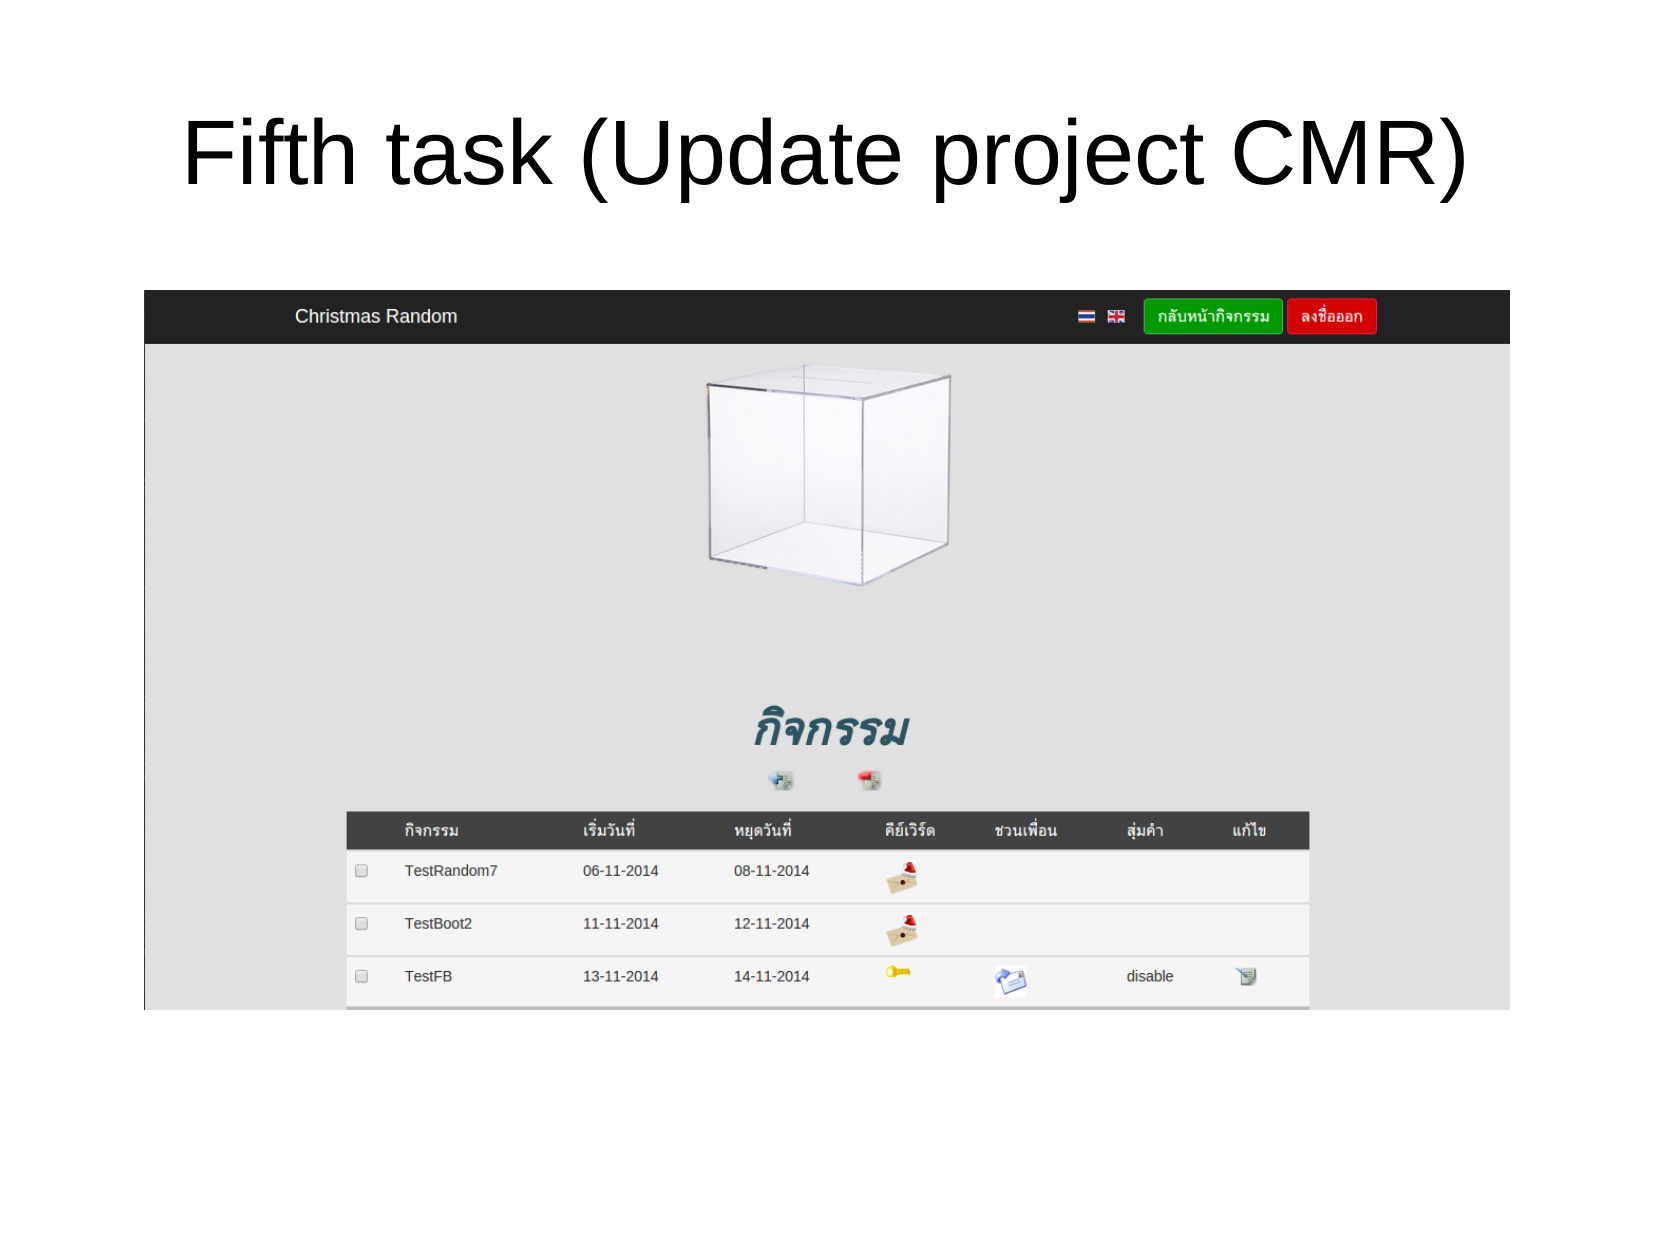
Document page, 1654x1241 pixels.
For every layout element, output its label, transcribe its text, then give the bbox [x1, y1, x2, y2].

title Fifth task (Update project CMR) [82, 49, 1571, 257]
picture [144, 290, 1510, 1010]
